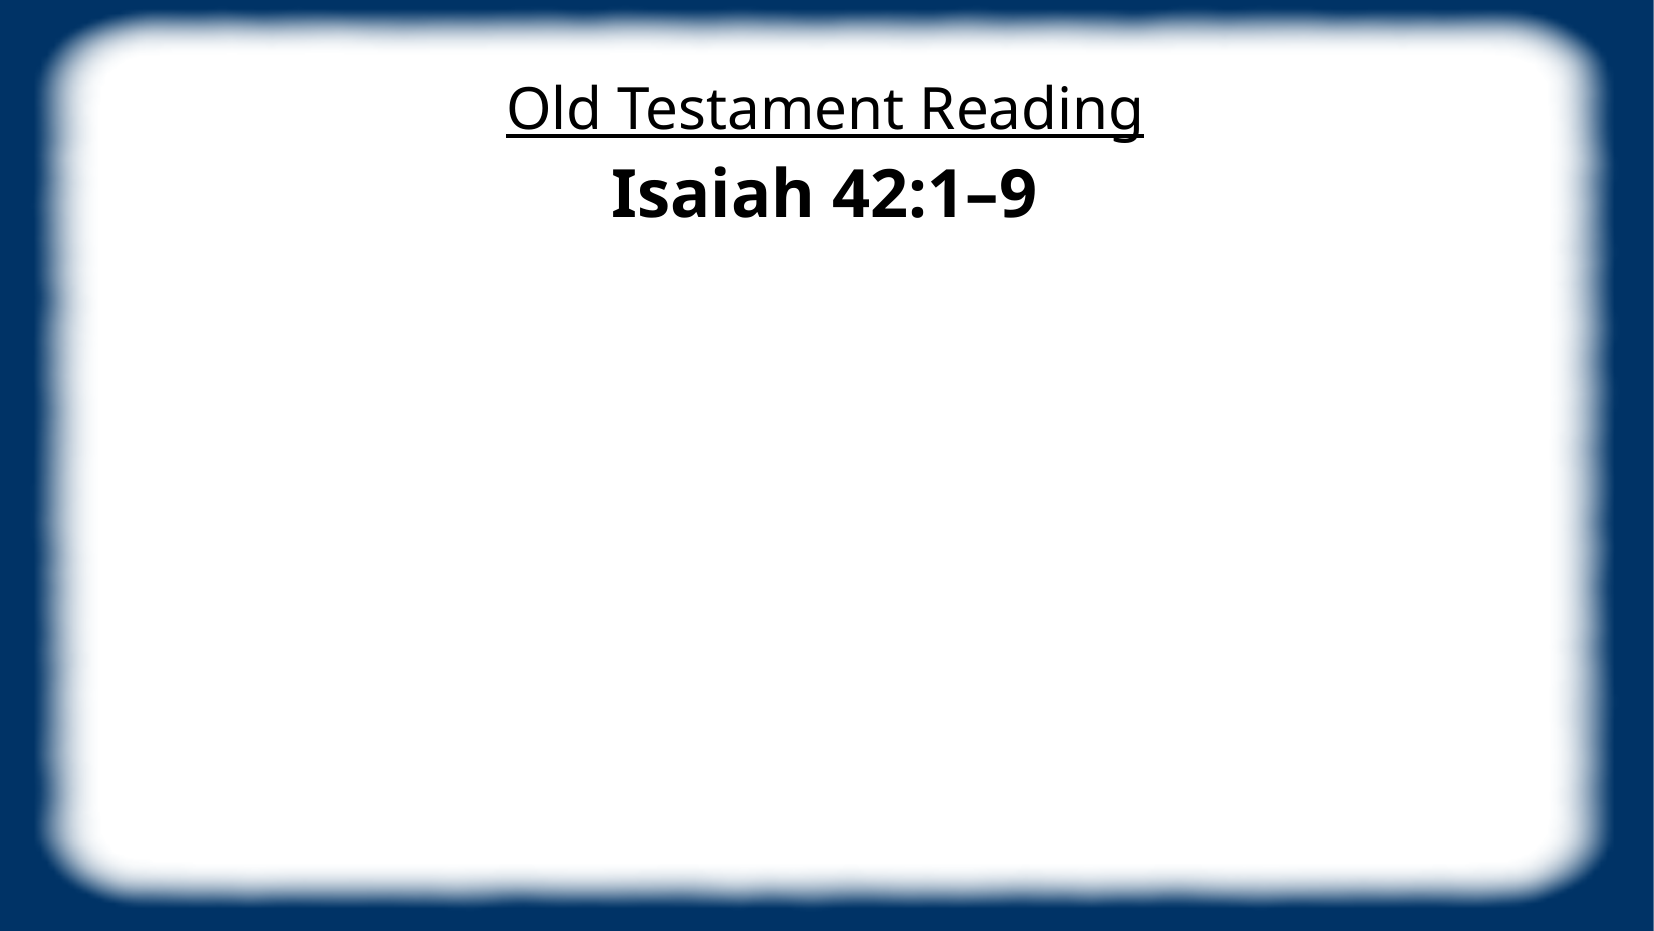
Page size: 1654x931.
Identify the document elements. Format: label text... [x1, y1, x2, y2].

picture [0, 0, 1654, 931]
text_box Old Testament Reading Isaiah 42:1–9 [90, 60, 1561, 241]
